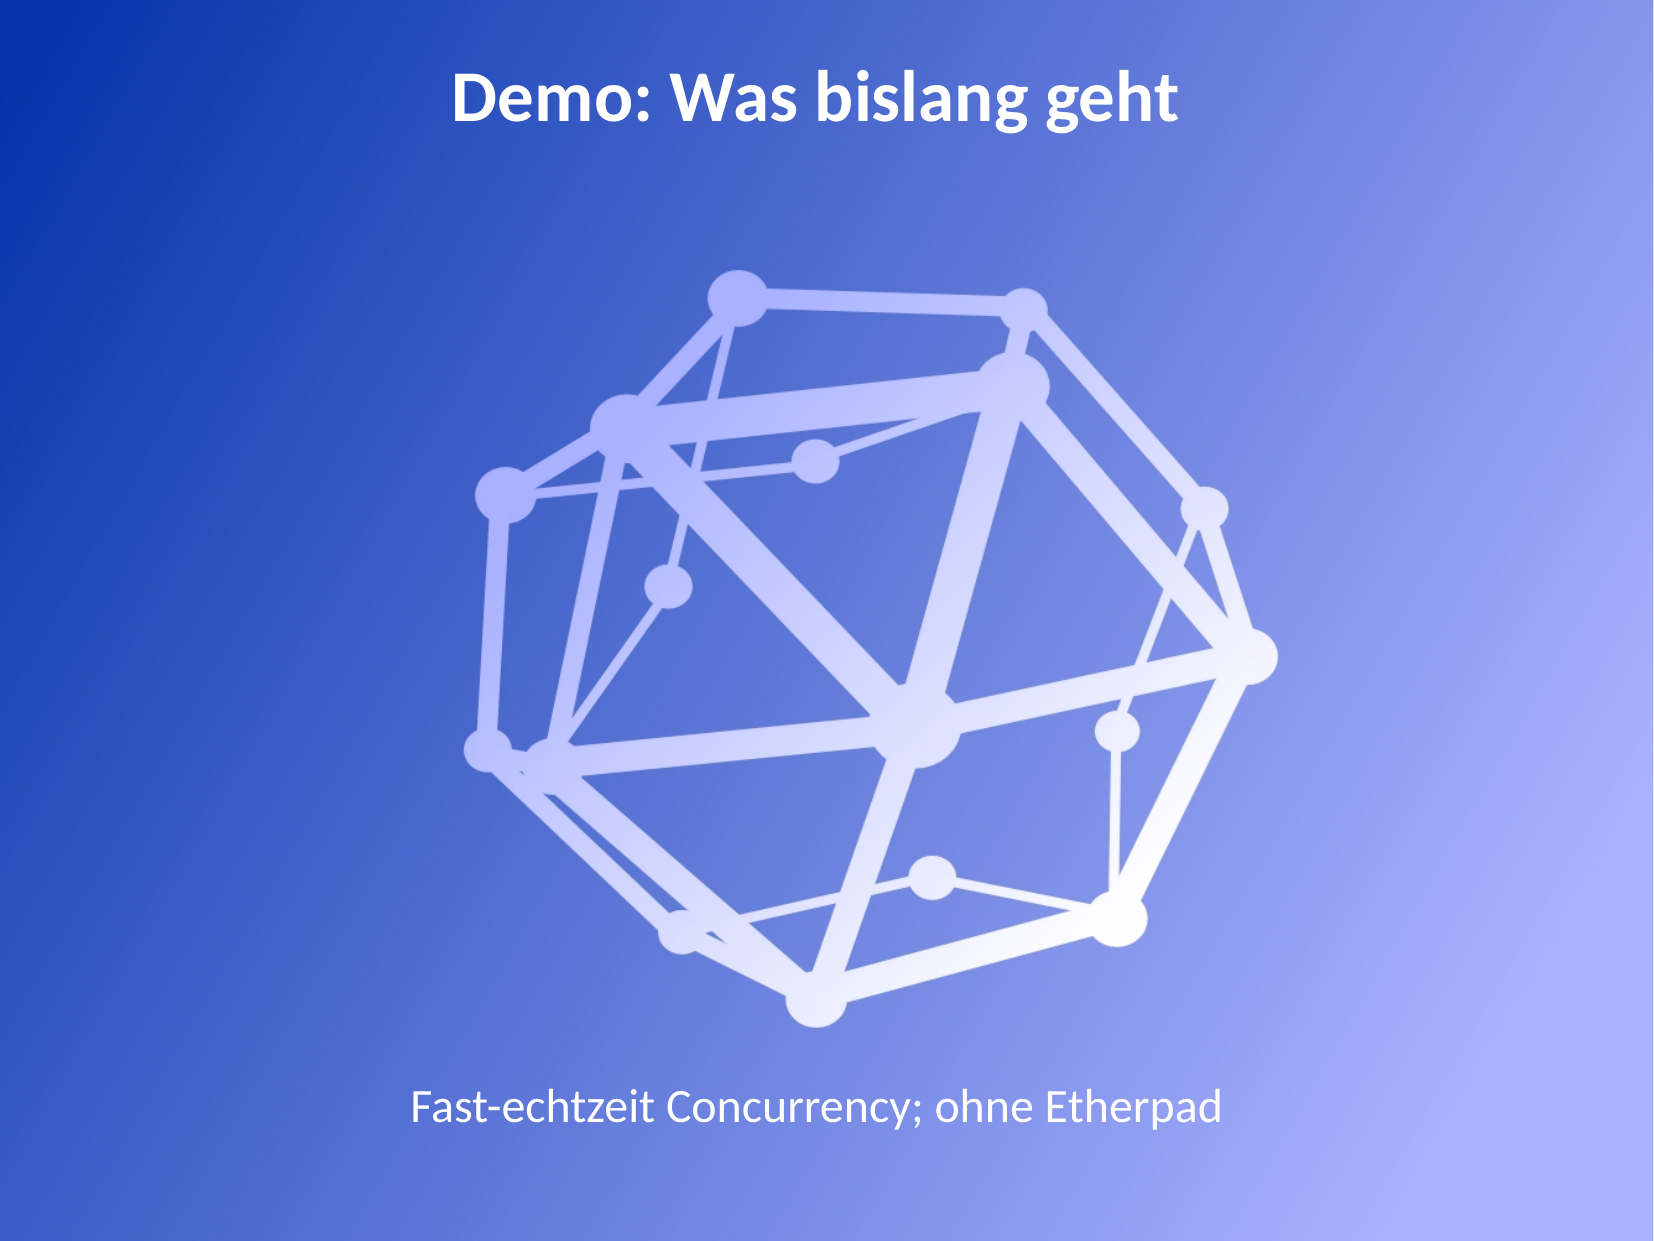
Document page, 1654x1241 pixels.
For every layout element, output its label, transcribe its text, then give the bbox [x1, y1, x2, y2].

text_box Demo: Was bislang geht [437, 59, 1217, 189]
text_box Fast-echtzeit Concurrency; ohne Etherpad [395, 1069, 1270, 1158]
picture [0, 0, 1654, 1241]
